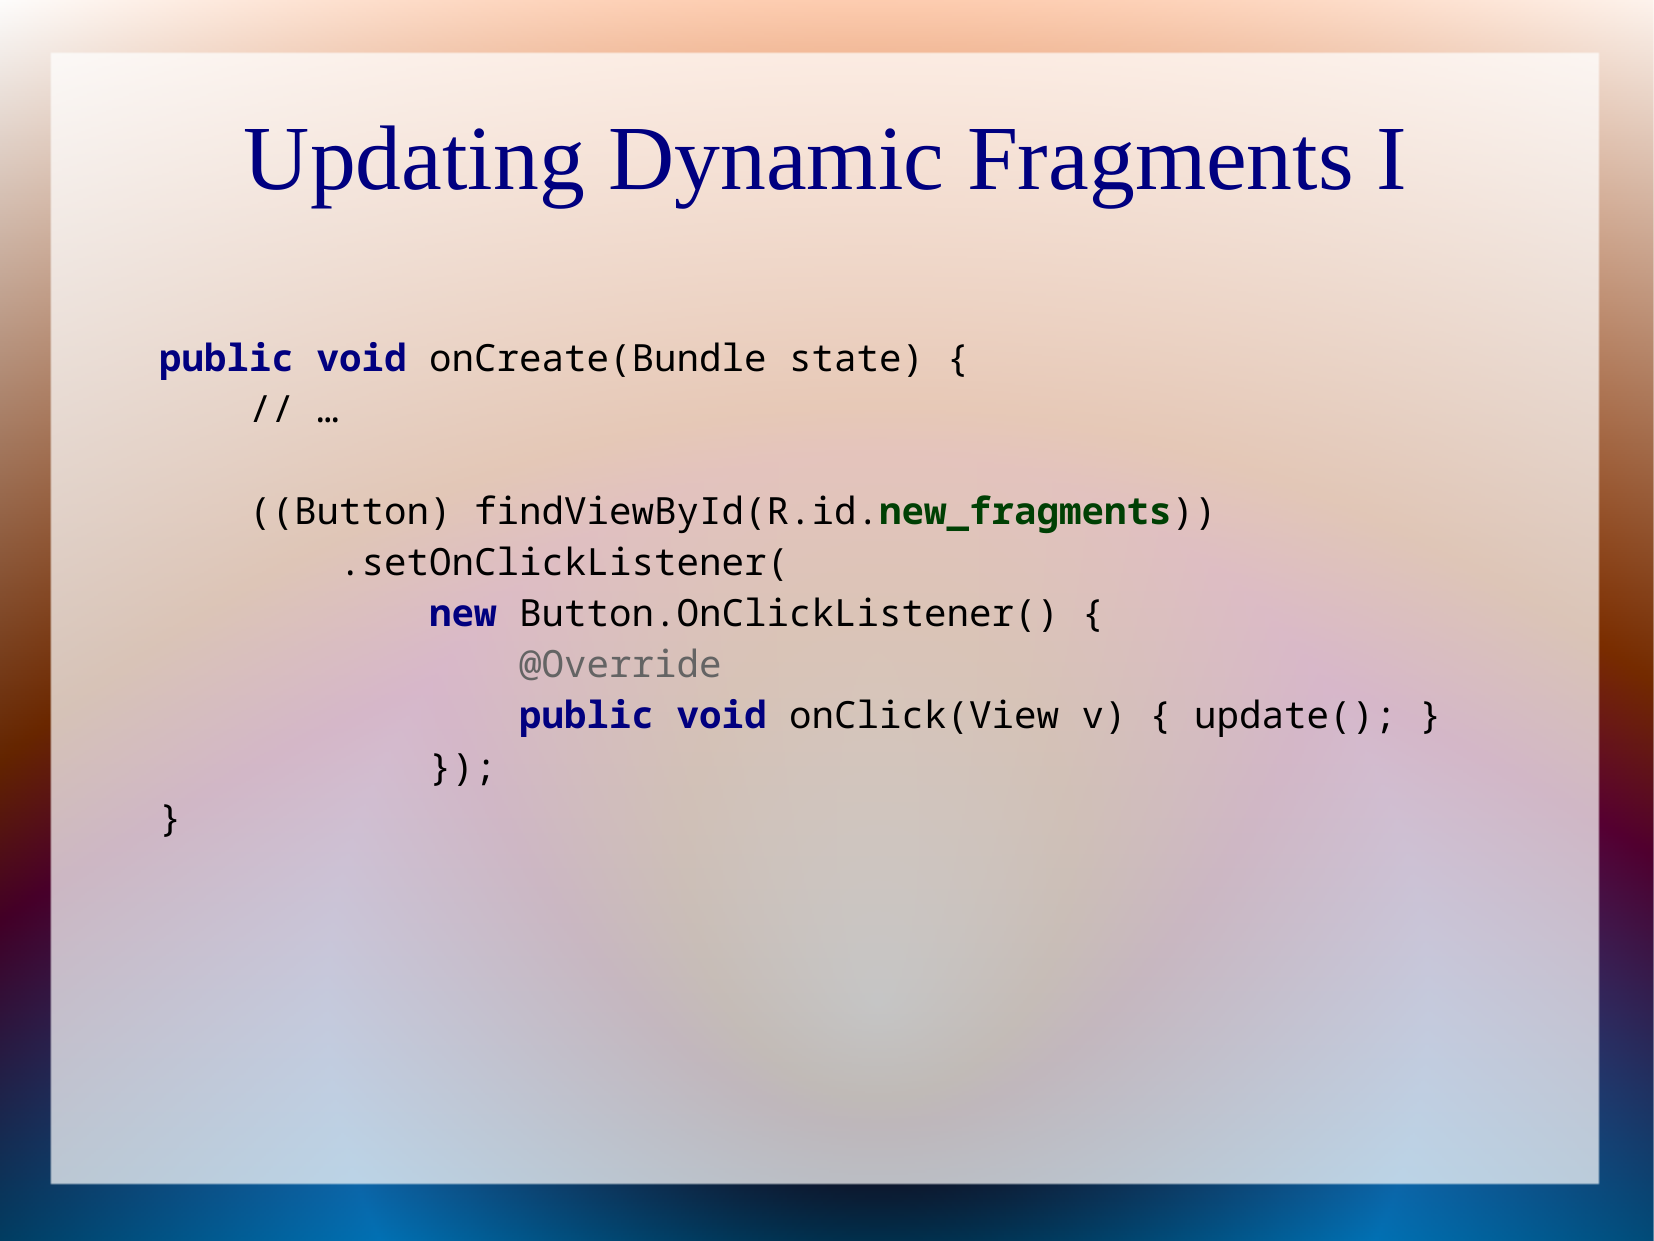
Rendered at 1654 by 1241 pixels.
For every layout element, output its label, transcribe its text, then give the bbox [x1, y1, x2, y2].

picture [0, 0, 1654, 1241]
title Updating Dynamic Fragments I [82, 55, 1571, 263]
list public void onCreate(Bundle state) { // … ((Button) findViewById(R.id.new_fragments)) .setOnClickListener( new Button.OnClickListener() { @Override public void onClick(View v) { update(); } }); } [69, 229, 1558, 1049]
